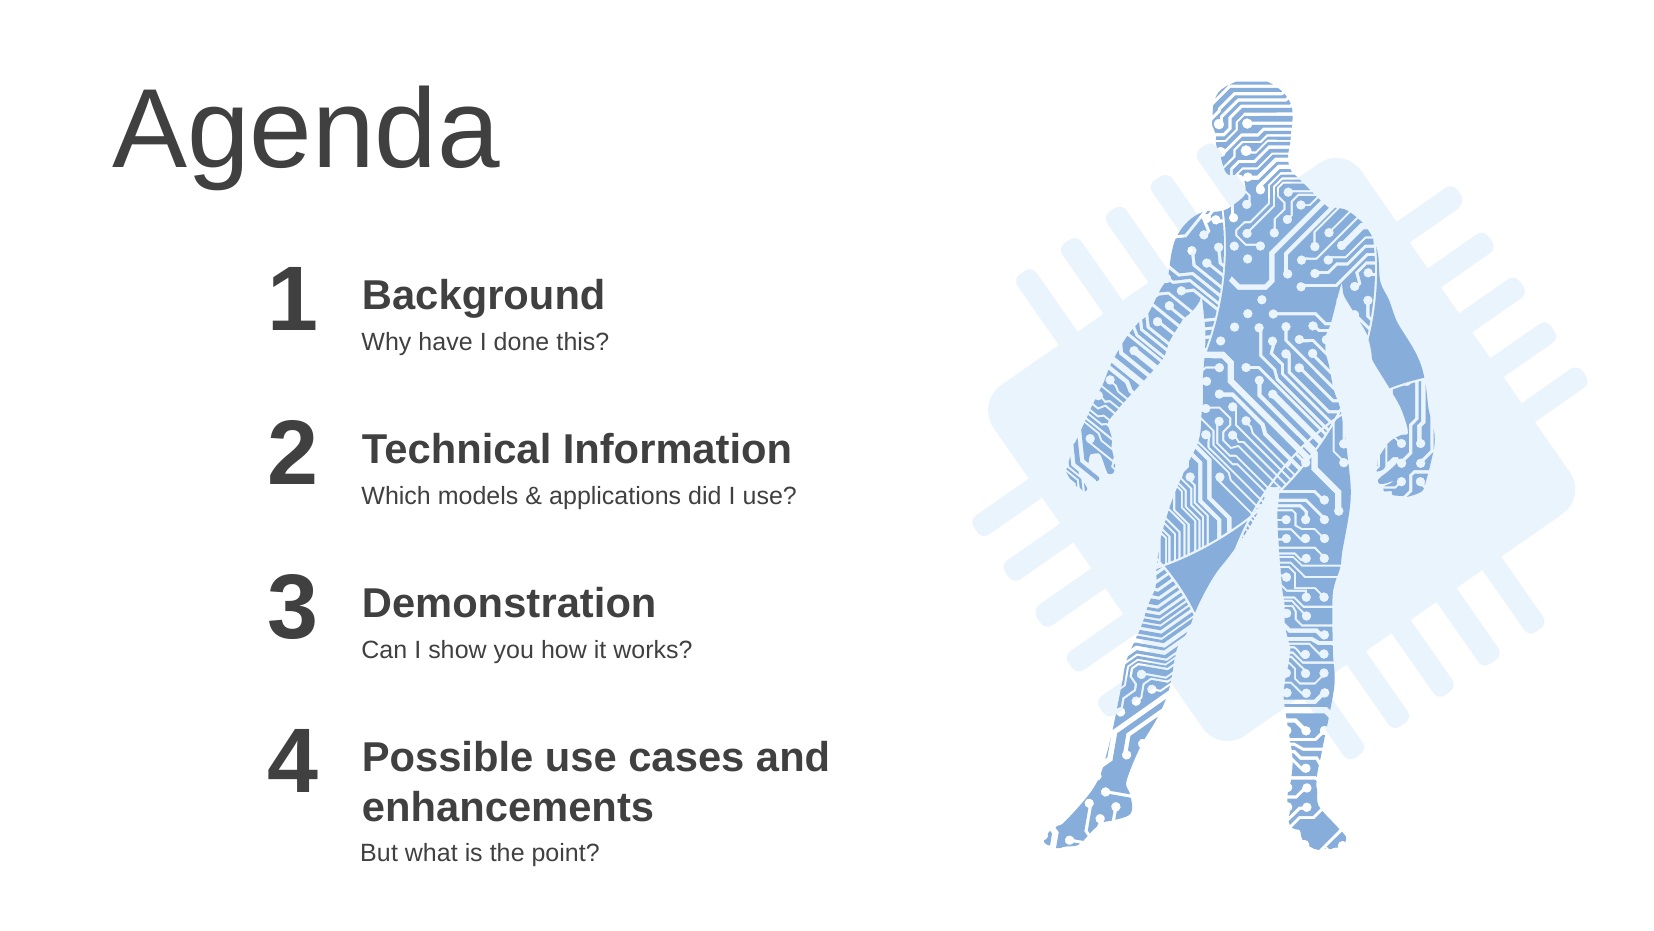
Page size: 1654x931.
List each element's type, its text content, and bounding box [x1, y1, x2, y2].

text_box [1290, 734, 1326, 748]
text_box [1105, 737, 1111, 759]
text_box [1291, 753, 1319, 777]
text_box But what is the point? [345, 829, 957, 875]
text_box 1 [227, 231, 358, 357]
text_box 4 [227, 693, 358, 819]
text_box Can I show you how it works? [346, 625, 958, 671]
text_box 3 [227, 539, 358, 665]
text_box Agenda [97, 47, 1037, 198]
text_box [1212, 93, 1291, 133]
text_box Which models & applications did I use? [346, 471, 958, 517]
text_box 2 [227, 385, 358, 511]
text_box Possible use cases and enhancements [344, 722, 956, 838]
text_box [1287, 779, 1321, 825]
text_box [972, 107, 1588, 760]
text_box Background [358, 260, 956, 326]
text_box [1044, 830, 1053, 846]
text_box [1055, 698, 1166, 849]
text_box [1212, 87, 1283, 116]
text_box Why have I done this? [346, 318, 958, 363]
text_box Technical Information [358, 414, 956, 480]
text_box [1215, 81, 1273, 99]
text_box [1291, 811, 1340, 850]
text_box [1324, 831, 1347, 850]
text_box Demonstration [358, 568, 956, 634]
text_box [1291, 745, 1323, 761]
